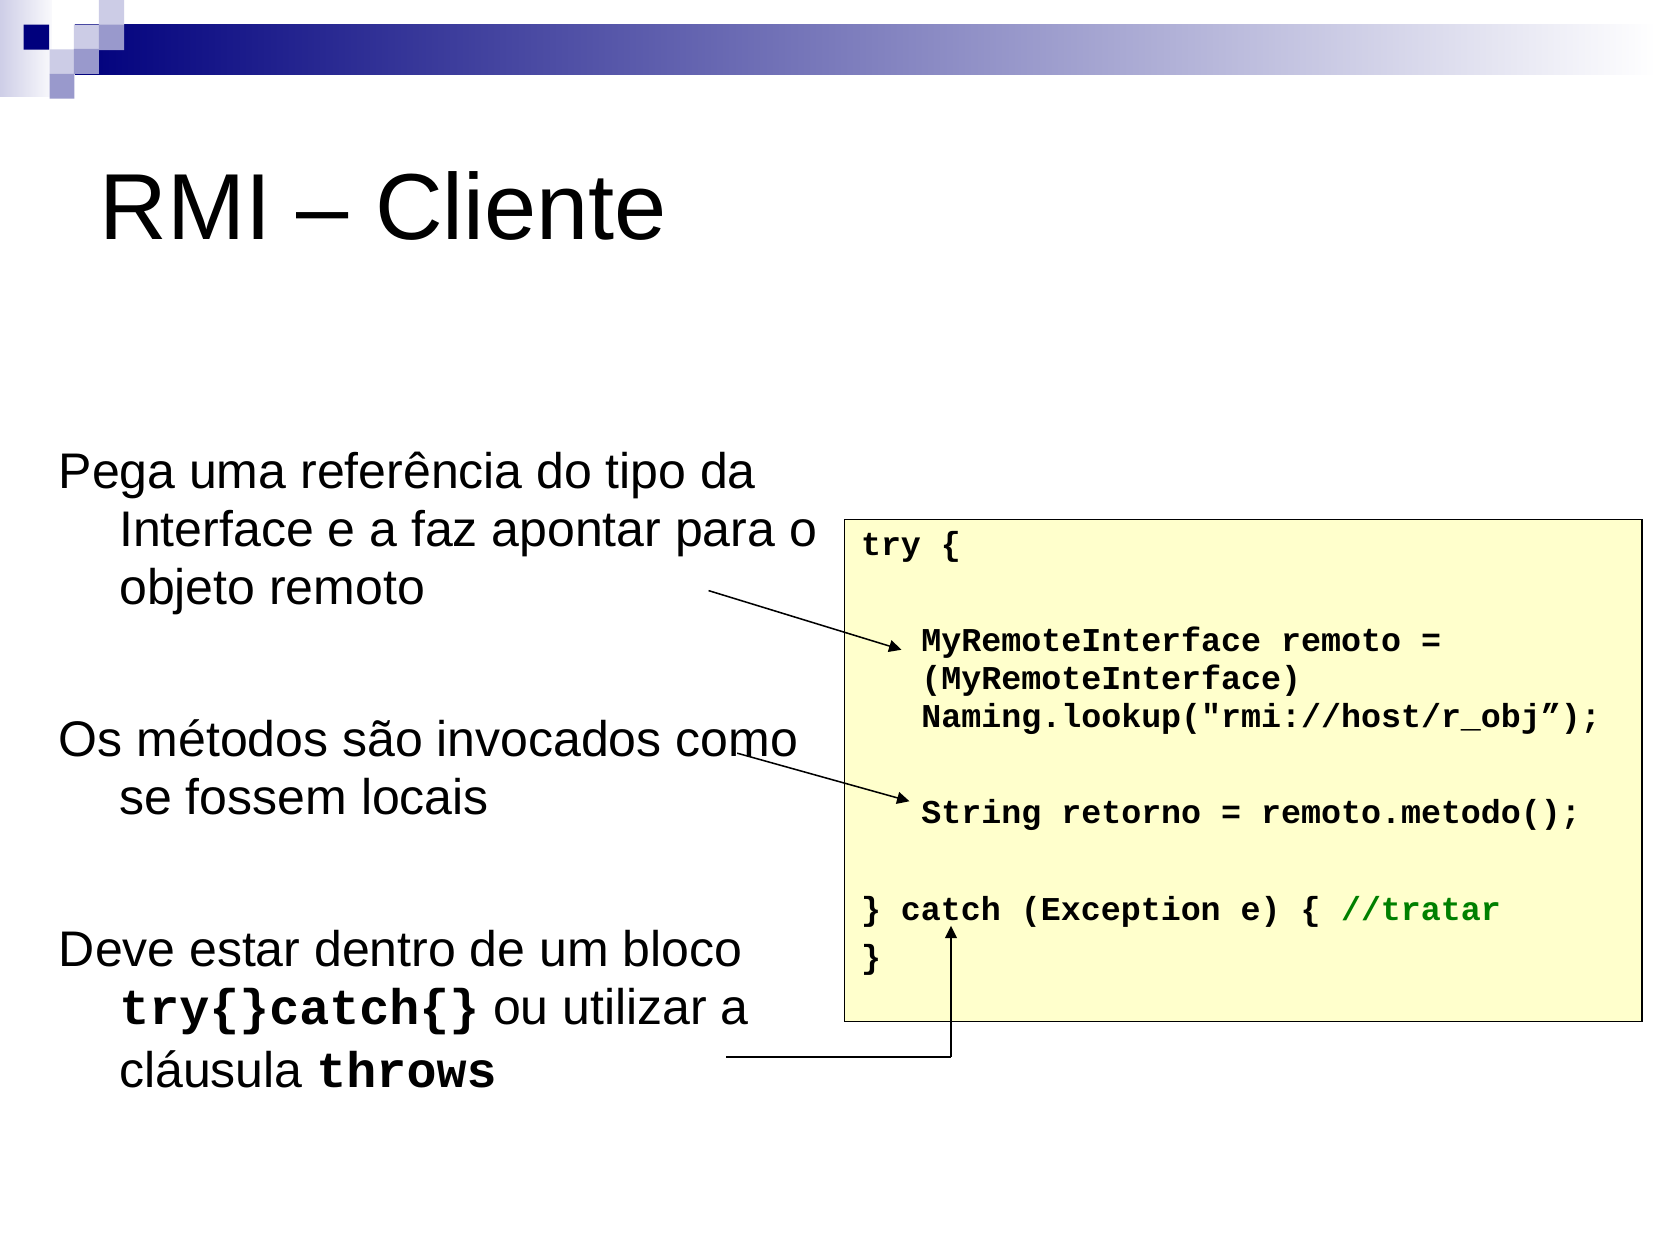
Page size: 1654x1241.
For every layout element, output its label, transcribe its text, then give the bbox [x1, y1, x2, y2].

text_box RMI – Cliente [82, 82, 1572, 331]
text_box try { MyRemoteInterface remoto = (MyRemoteInterface) Naming.lookup("rmi://host/r_obj”); String retorno = remoto.metodo(); } catch (Exception e) { //tratar } [844, 519, 1642, 1022]
list Pega uma referência do tipo da Interface e a faz apontar para o objeto remoto Os métodos são invocados como se fossem locais Deve estar dentro de um bloco try{}catch{} ou utilizar a cláusula throws [59, 440, 857, 1222]
